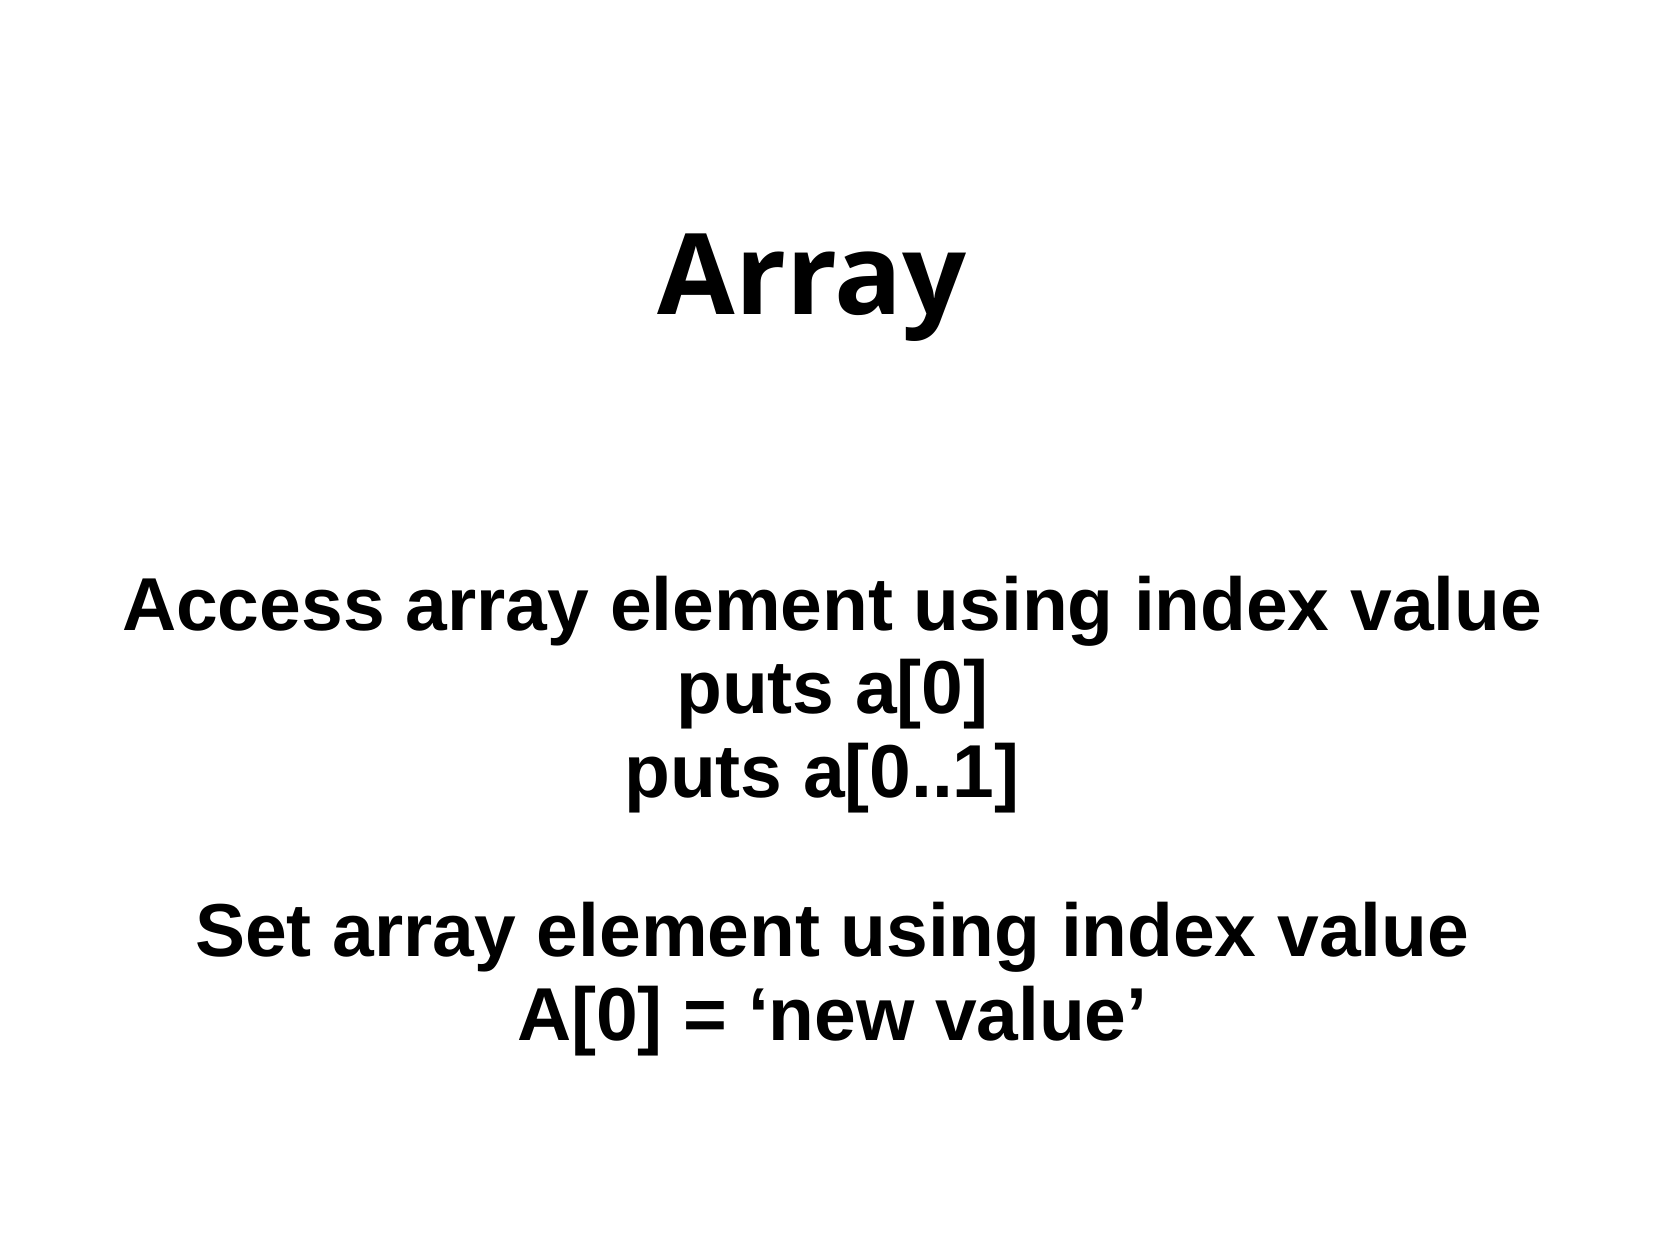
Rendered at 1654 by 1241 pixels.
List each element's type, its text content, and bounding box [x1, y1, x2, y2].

subtitle Access array element using index value puts a[0] puts a[0..1] Set array element using index value A[0] = ‘new value’ [88, 449, 1577, 1169]
title Array [82, 167, 1571, 375]
